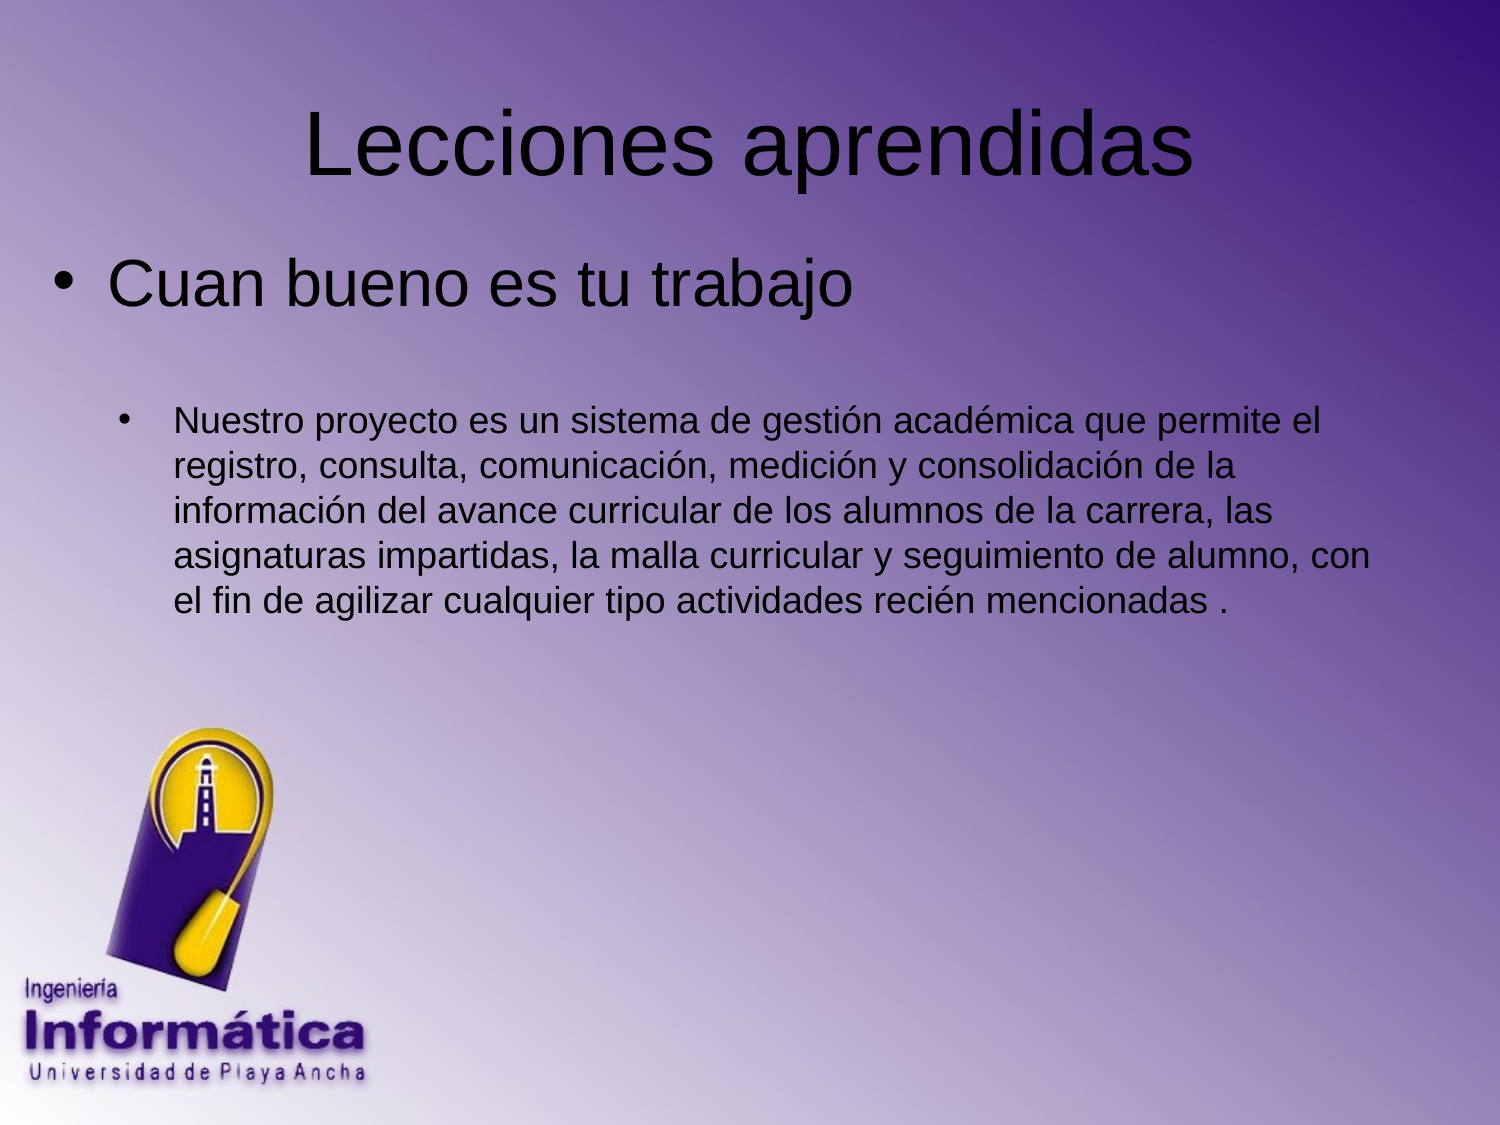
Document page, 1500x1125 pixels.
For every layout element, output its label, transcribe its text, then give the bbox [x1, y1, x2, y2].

picture [0, 0, 1500, 1125]
list Cuan bueno es tu trabajo Nuestro proyecto es un sistema de gestión académica que permite el registro, consulta, comunicación, medición y consolidación de la información del avance curricular de los alumnos de la carrera, las asignaturas impartidas, la malla curricular y seguimiento de alumno, con el fin de agilizar cualquier tipo actividades recién mencionadas . [37, 232, 1388, 975]
title Lecciones aprendidas [75, 45, 1426, 233]
